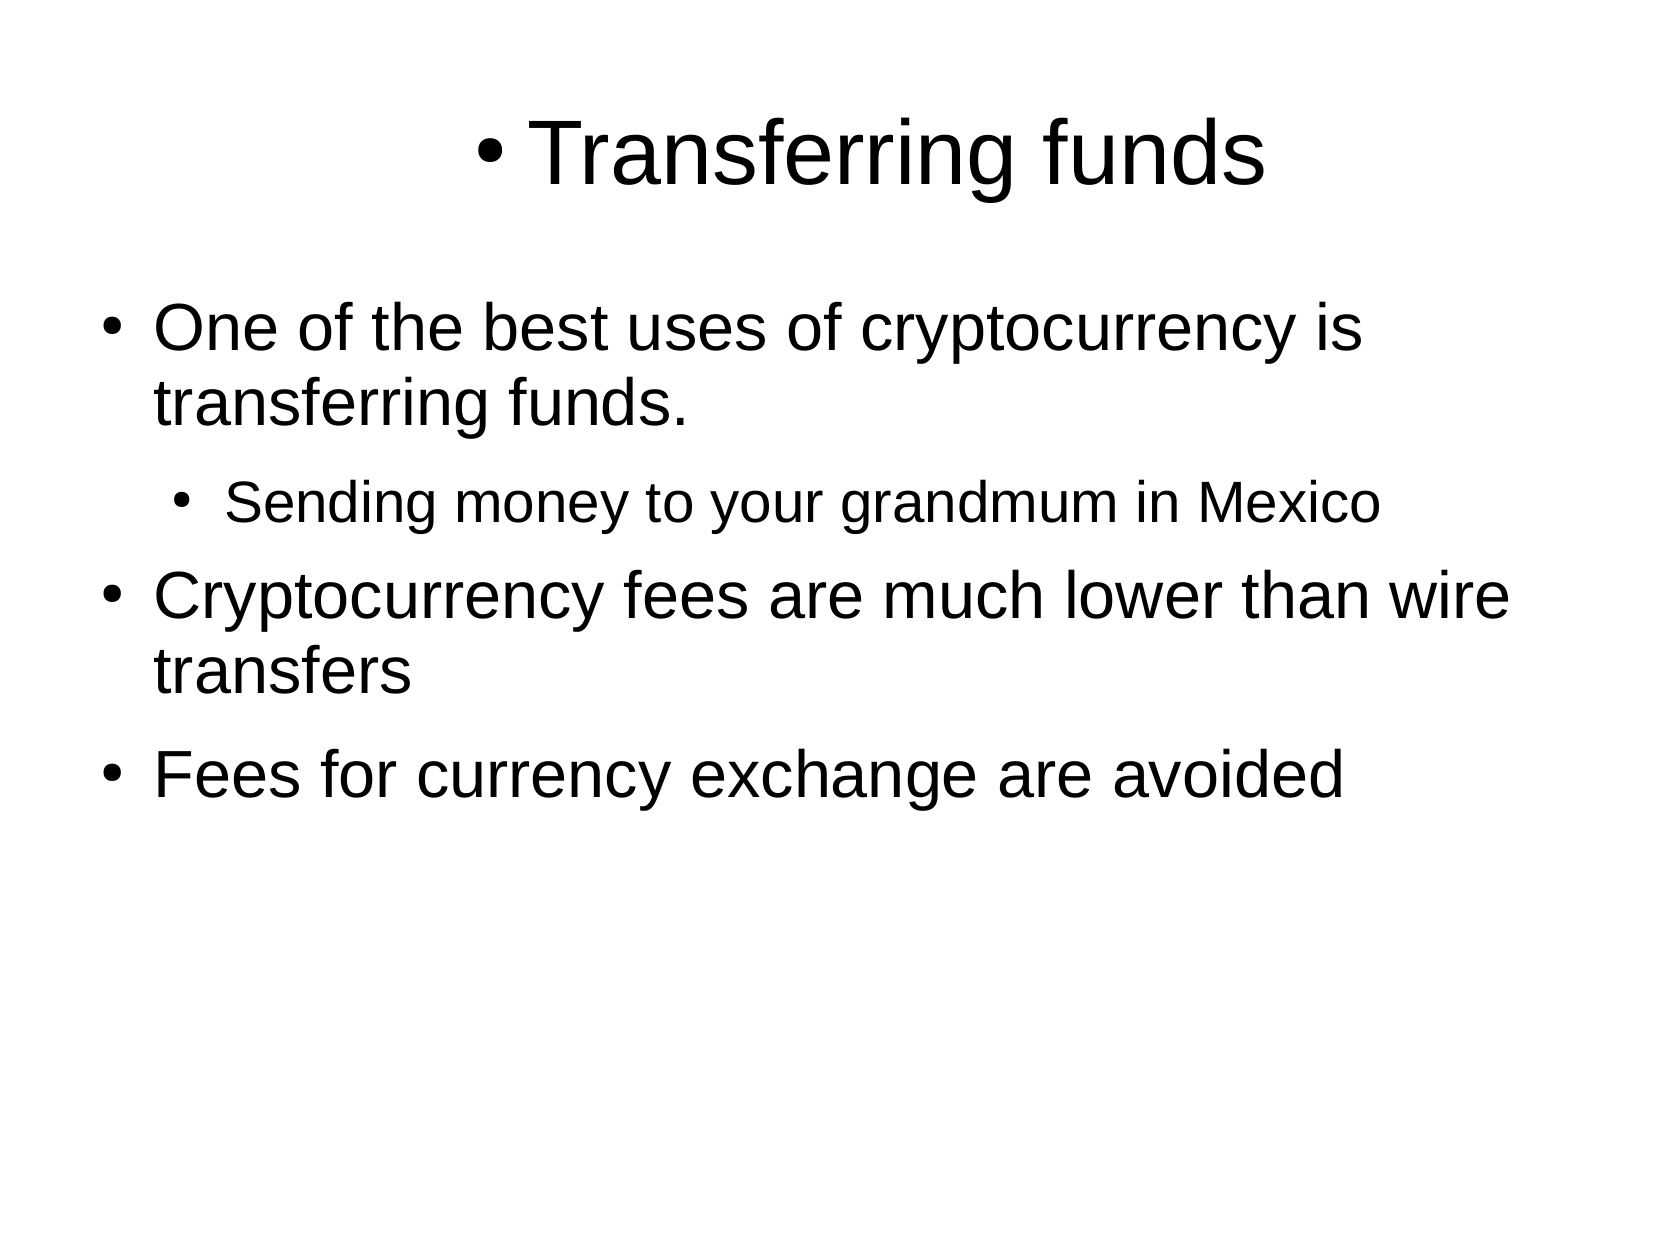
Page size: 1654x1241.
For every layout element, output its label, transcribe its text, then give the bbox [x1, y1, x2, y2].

title Transferring funds [82, 49, 1571, 257]
list One of the best uses of cryptocurrency is transferring funds. Sending money to your grandmum in Mexico Cryptocurrency fees are much lower than wire transfers Fees for currency exchange are avoided [82, 290, 1571, 1010]
